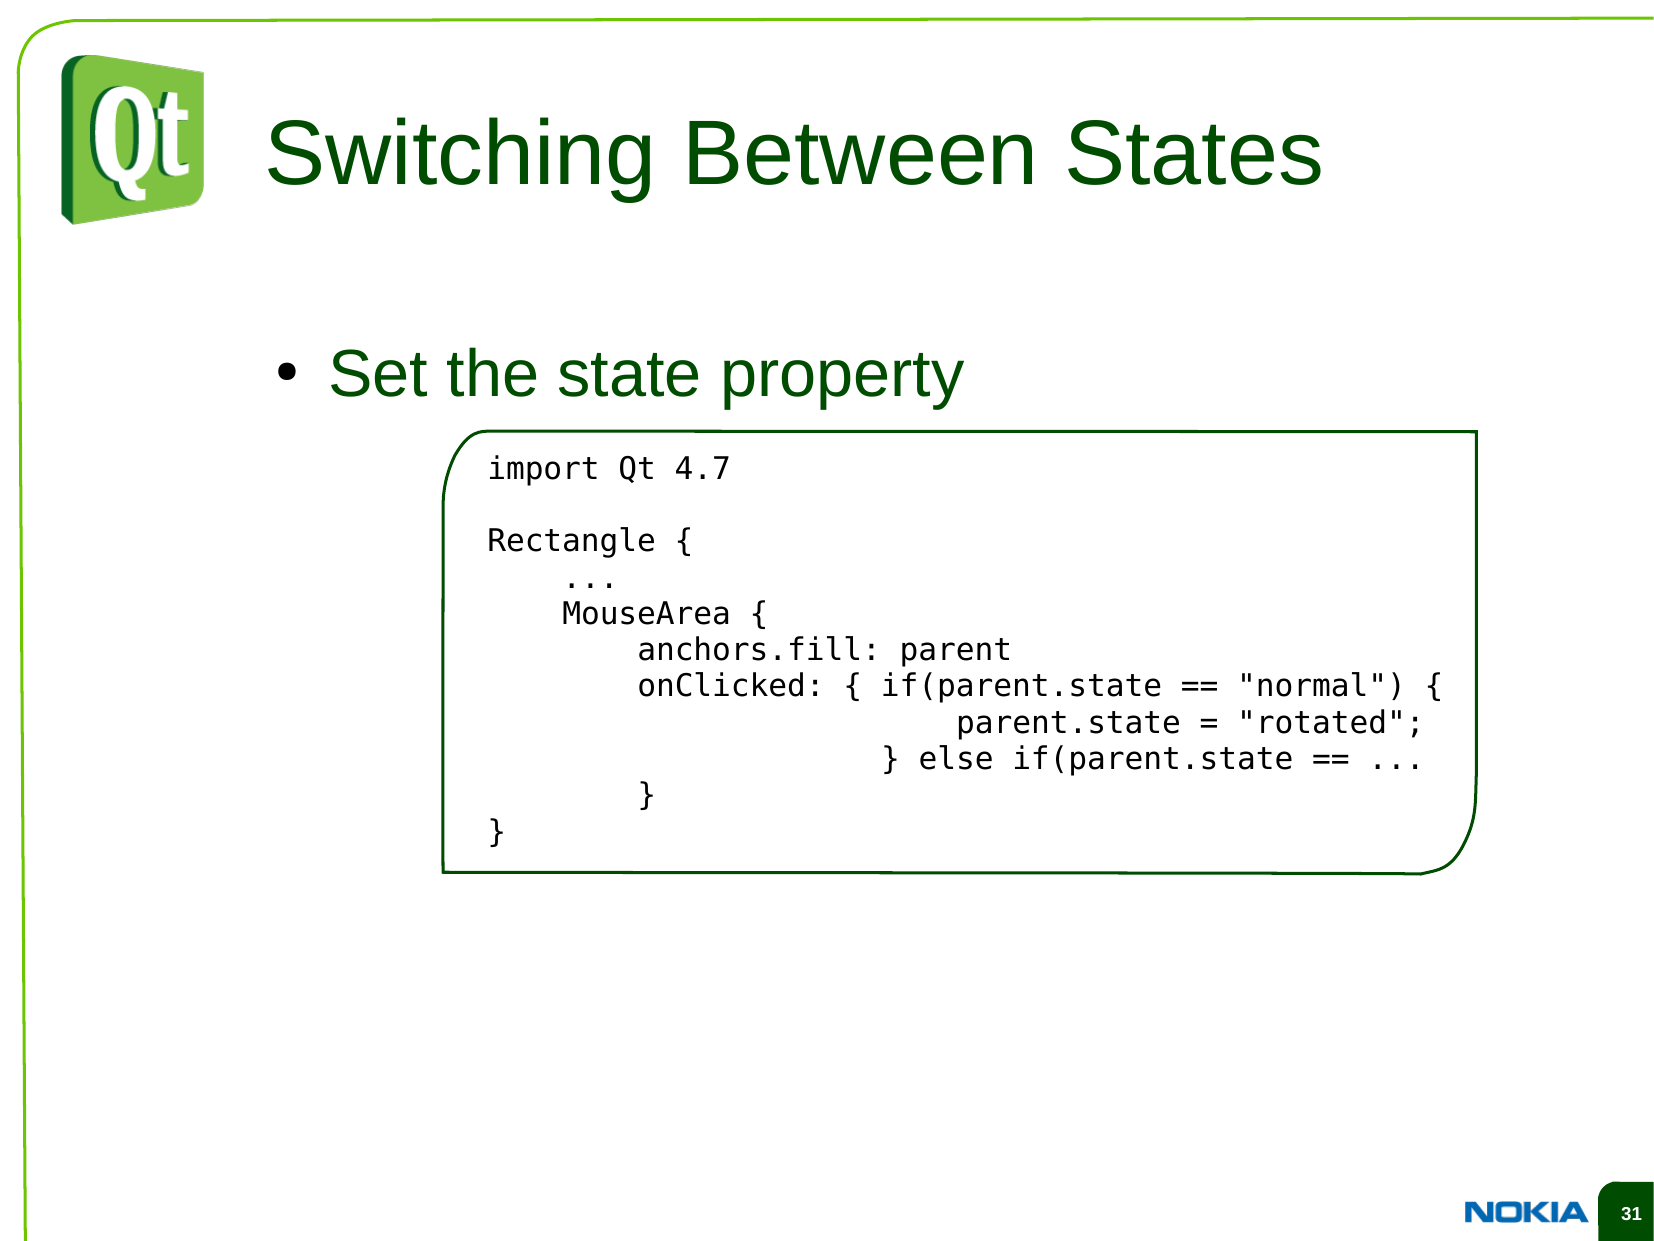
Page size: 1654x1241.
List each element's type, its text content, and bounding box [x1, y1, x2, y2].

picture [1465, 1201, 1589, 1223]
title Switching Between States [257, 56, 1333, 250]
text_box import Qt 4.7 Rectangle { ... MouseArea { anchors.fill: parent onClicked: { if(parent.state == "normal") { parent.state = "rotated"; } else if(parent.state == ... } } [472, 443, 1506, 1034]
list Set the state property [257, 336, 1577, 1156]
text_box import Qt 4.7 Rectangle { ... MouseArea { anchors.fill: parent onClicked: { if(parent.state == "normal") { parent.state = "rotated"; } else if(parent.state == ... } } [472, 443, 1474, 872]
picture [61, 55, 204, 225]
